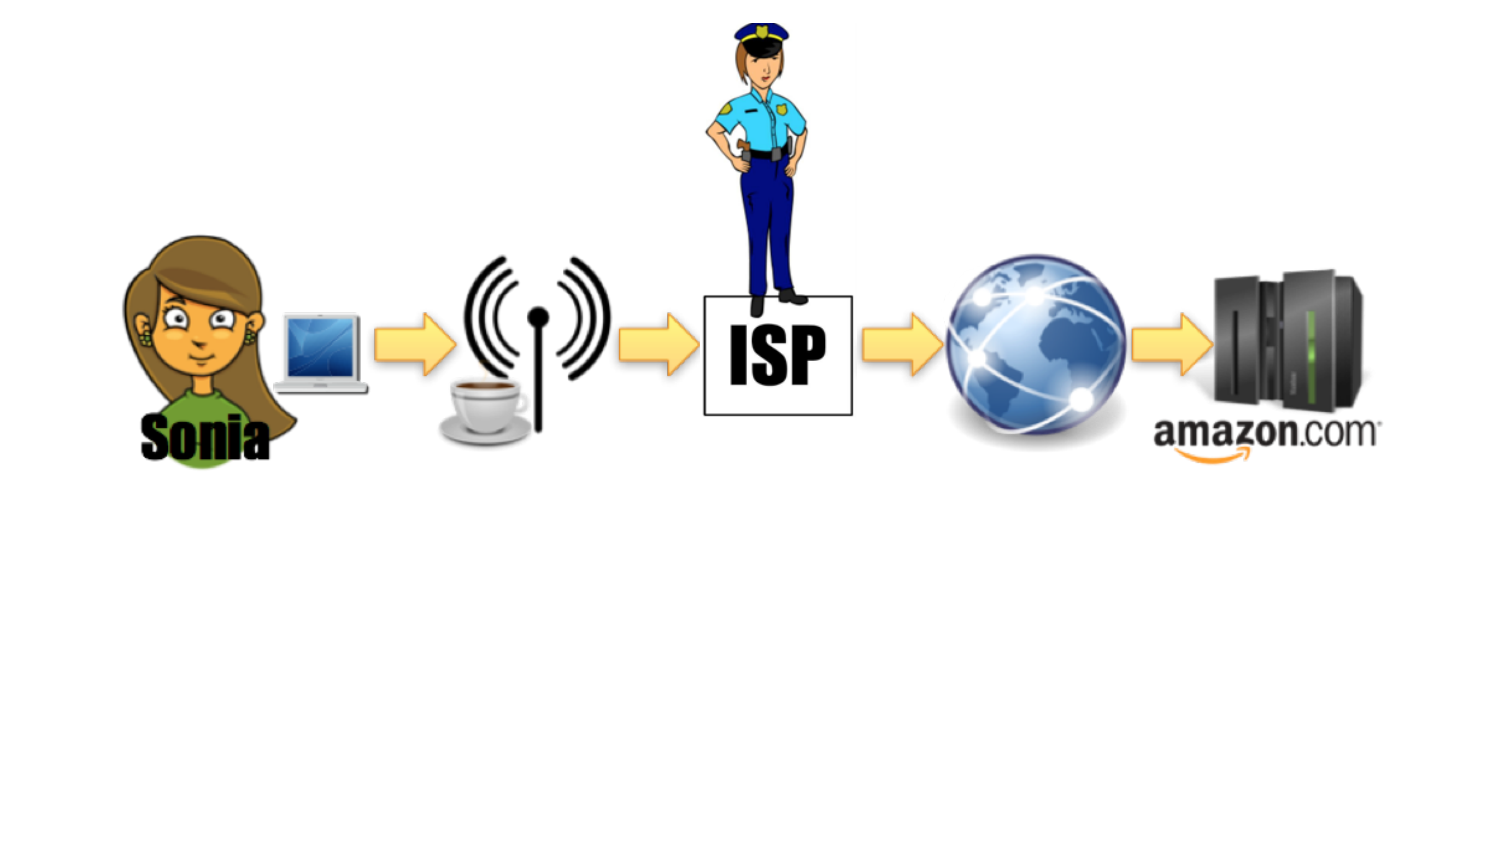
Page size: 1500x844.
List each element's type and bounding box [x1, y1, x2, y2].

picture [115, 12, 1384, 844]
